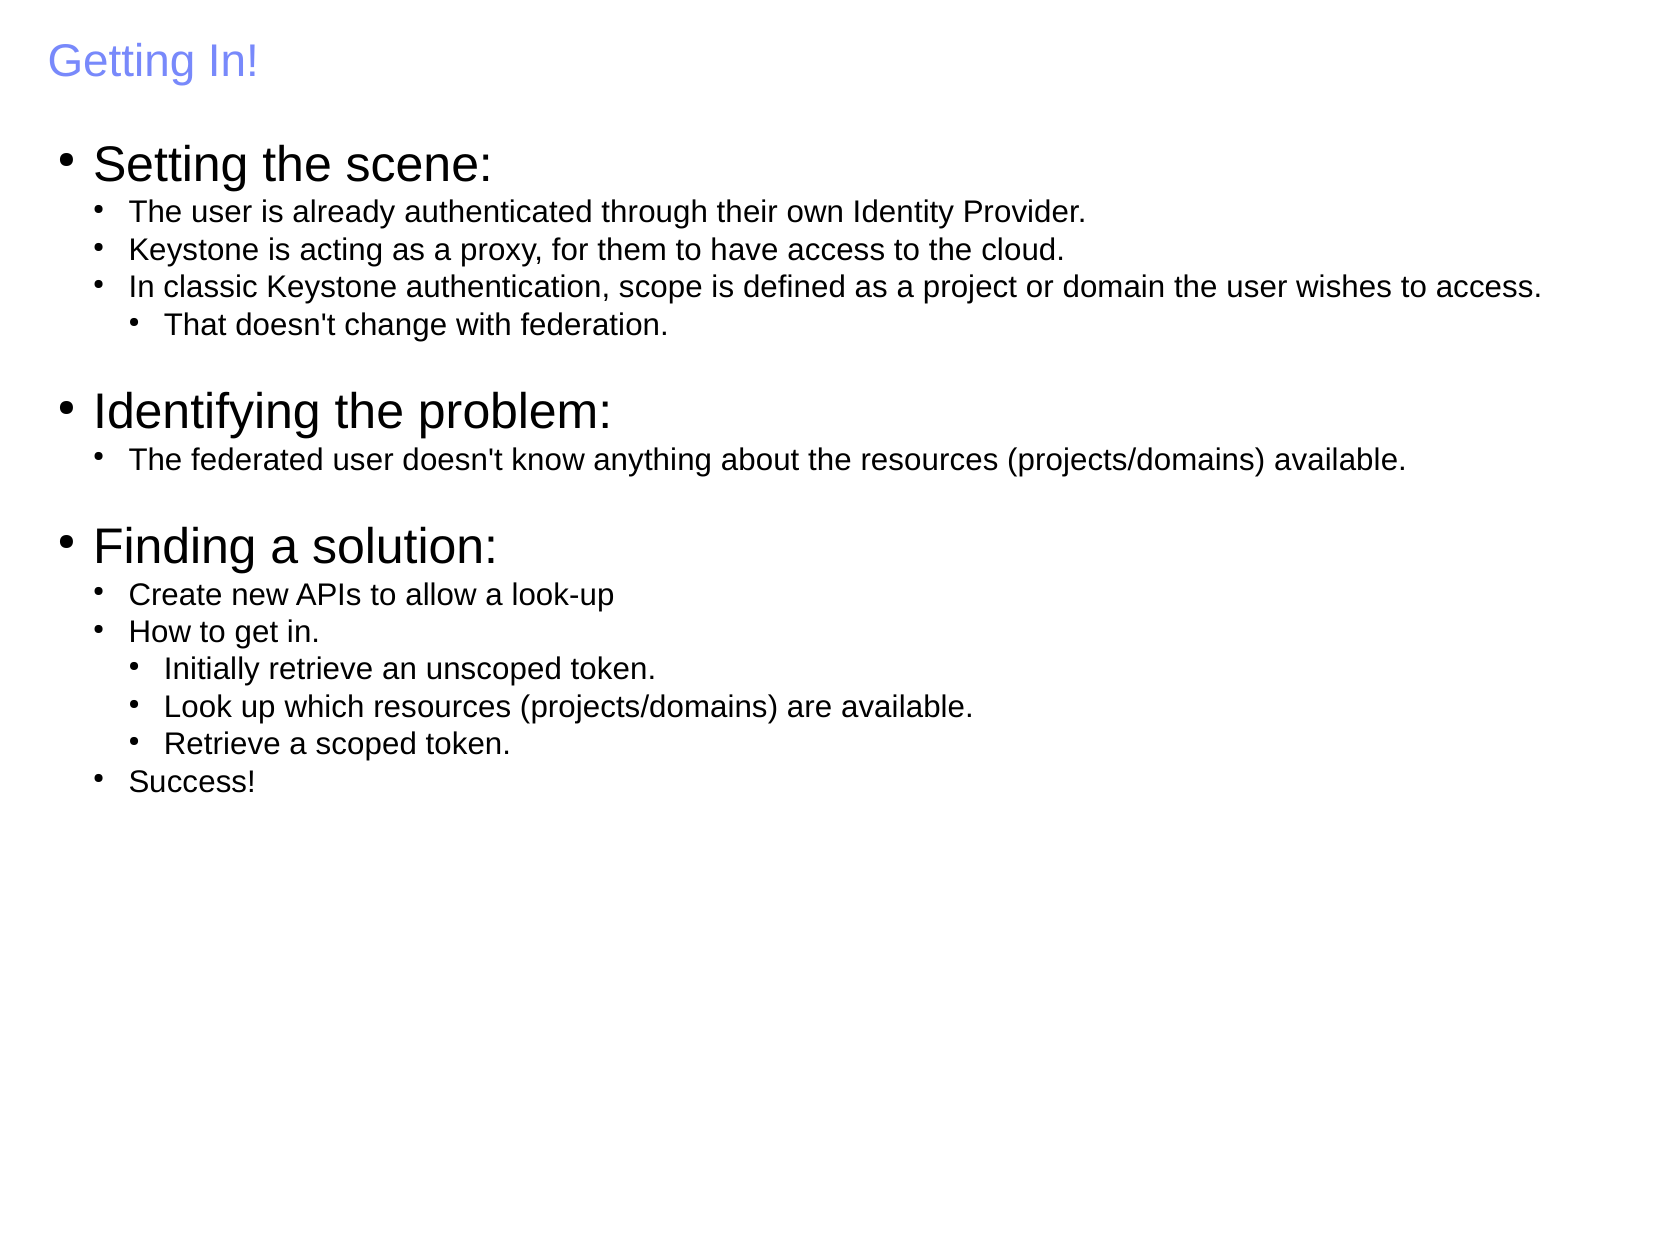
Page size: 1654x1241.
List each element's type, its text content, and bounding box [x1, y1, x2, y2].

text_box Getting In! [32, 29, 1604, 102]
text_box Setting the scene: The user is already authenticated through their own Identity Provider. Keystone is acting as a proxy, for them to have access to the cloud. In classic Keystone authentication, scope is defined as a project or domain the user wishes to access. That doesn't change with federation. Identifying the problem: The federated user doesn't know anything about the resources (projects/domains) available. Finding a solution: Create new APIs to allow a look-up How to get in. Initially retrieve an unscoped token. Look up which resources (projects/domains) are available. Retrieve a scoped token. Success! [42, 123, 1613, 807]
